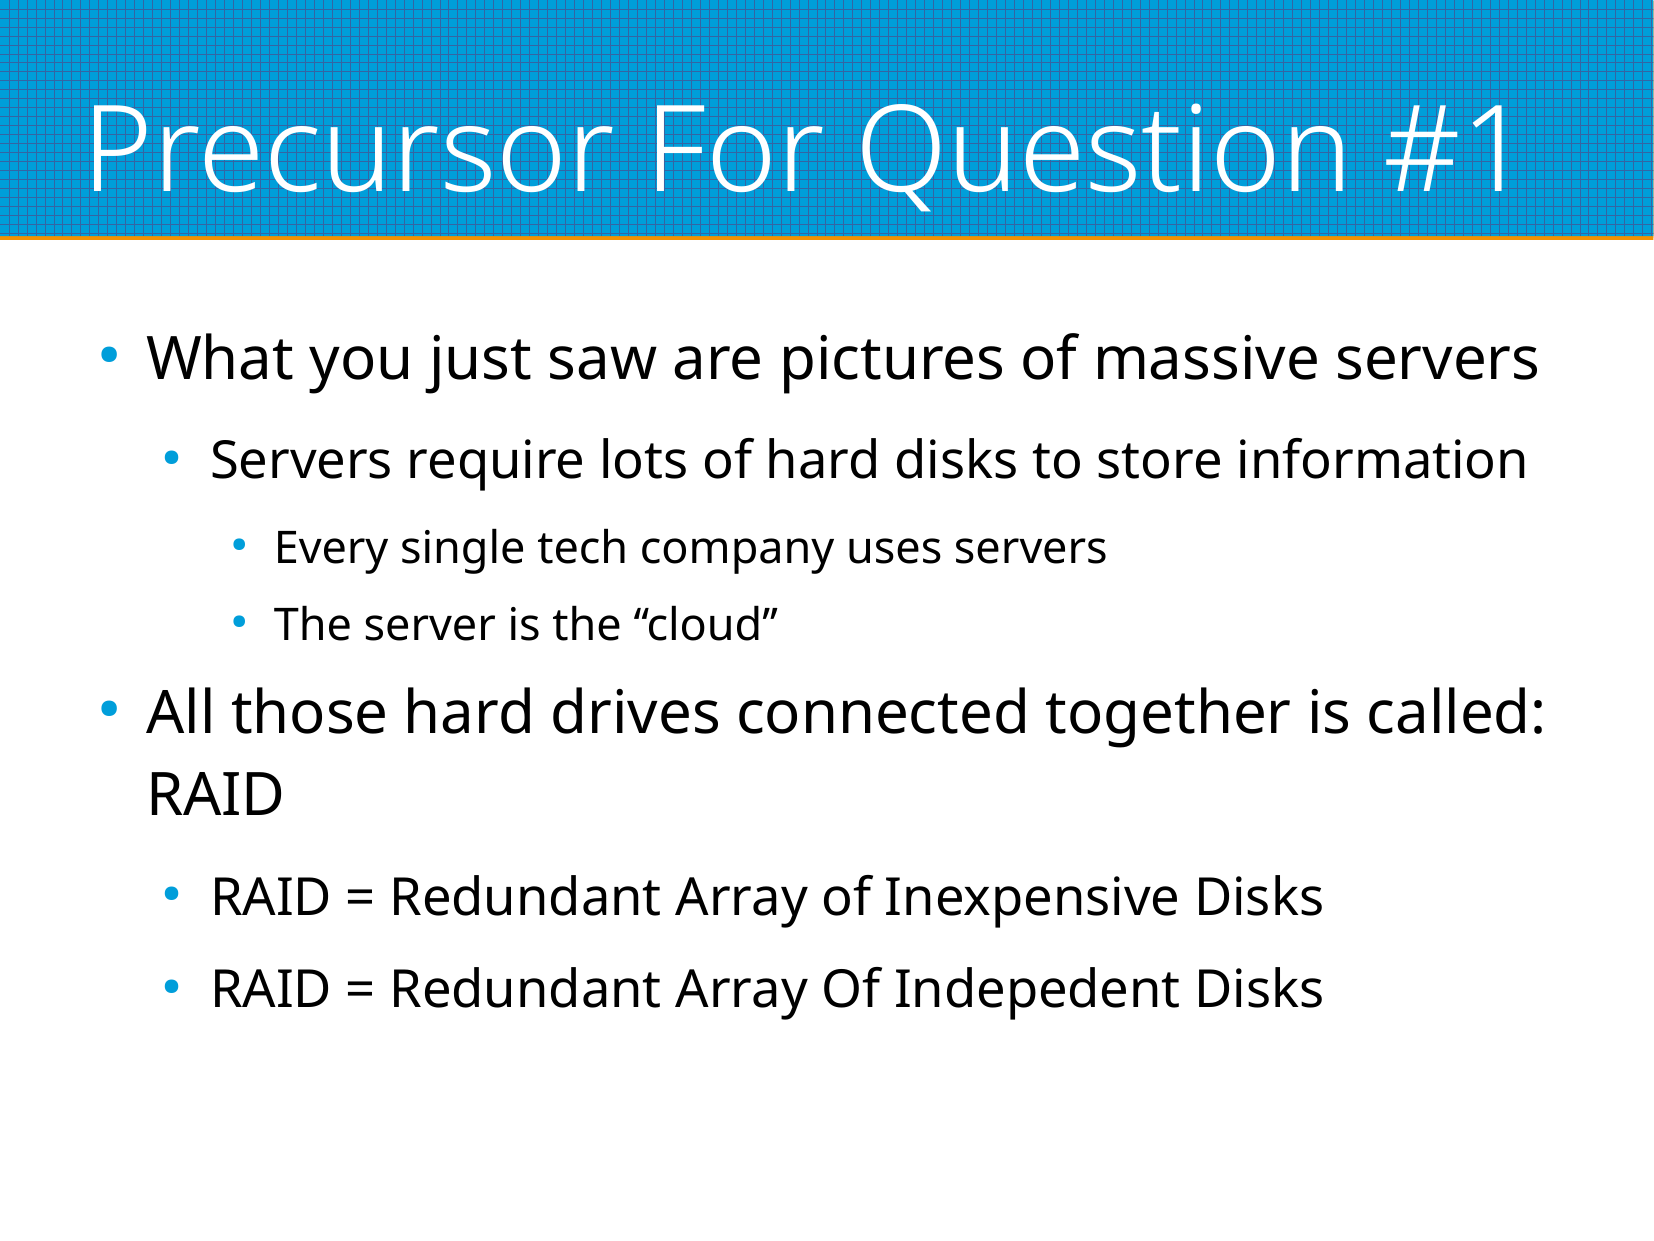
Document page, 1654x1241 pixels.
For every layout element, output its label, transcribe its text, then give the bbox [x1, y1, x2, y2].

list What you just saw are pictures of massive servers Servers require lots of hard disks to store information Every single tech company uses servers The server is the ‘‘cloud’’ All those hard drives connected together is called: RAID RAID = Redundant Array of Inexpensive Disks RAID = Redundant Array Of Indepedent Disks [82, 314, 1563, 1093]
title Precursor For Question #1 [82, 19, 1571, 227]
